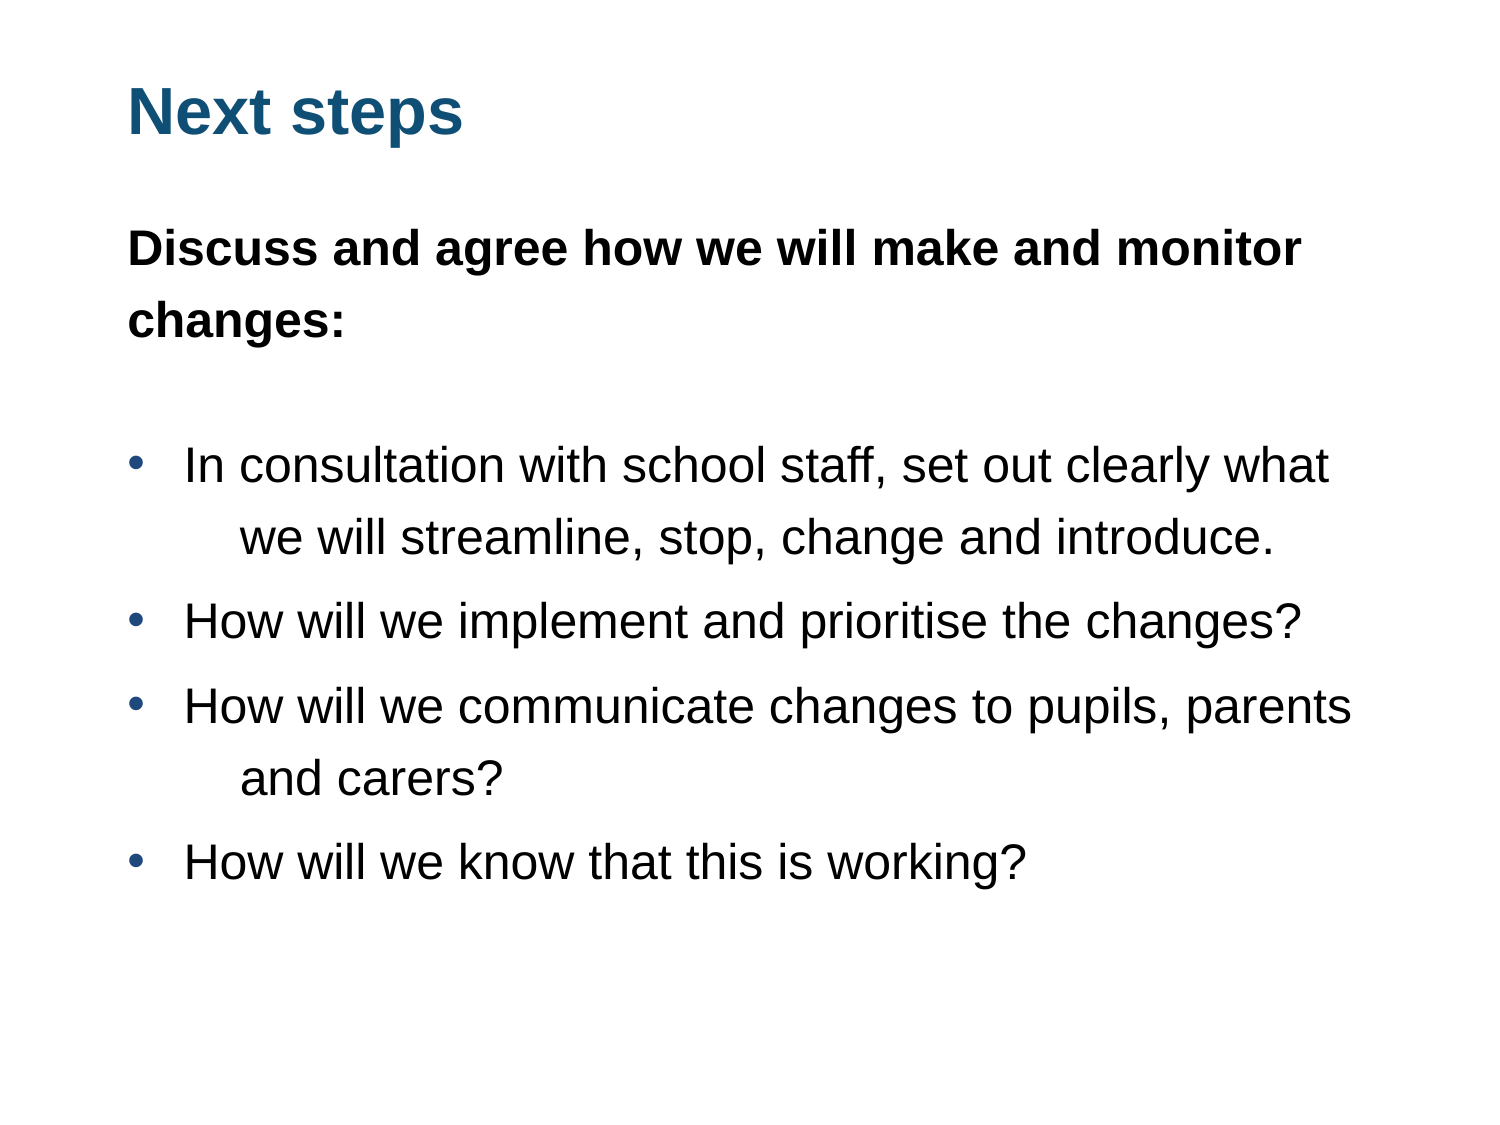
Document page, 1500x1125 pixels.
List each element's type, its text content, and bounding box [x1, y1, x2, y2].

title Next steps [112, 54, 1388, 161]
list Discuss and agree how we will make and monitor changes: In consultation with school staff, set out clearly what we will streamline, stop, change and introduce. How will we implement and prioritise the changes? How will we communicate changes to pupils, parents and carers? How will we know that this is working? [112, 196, 1388, 995]
